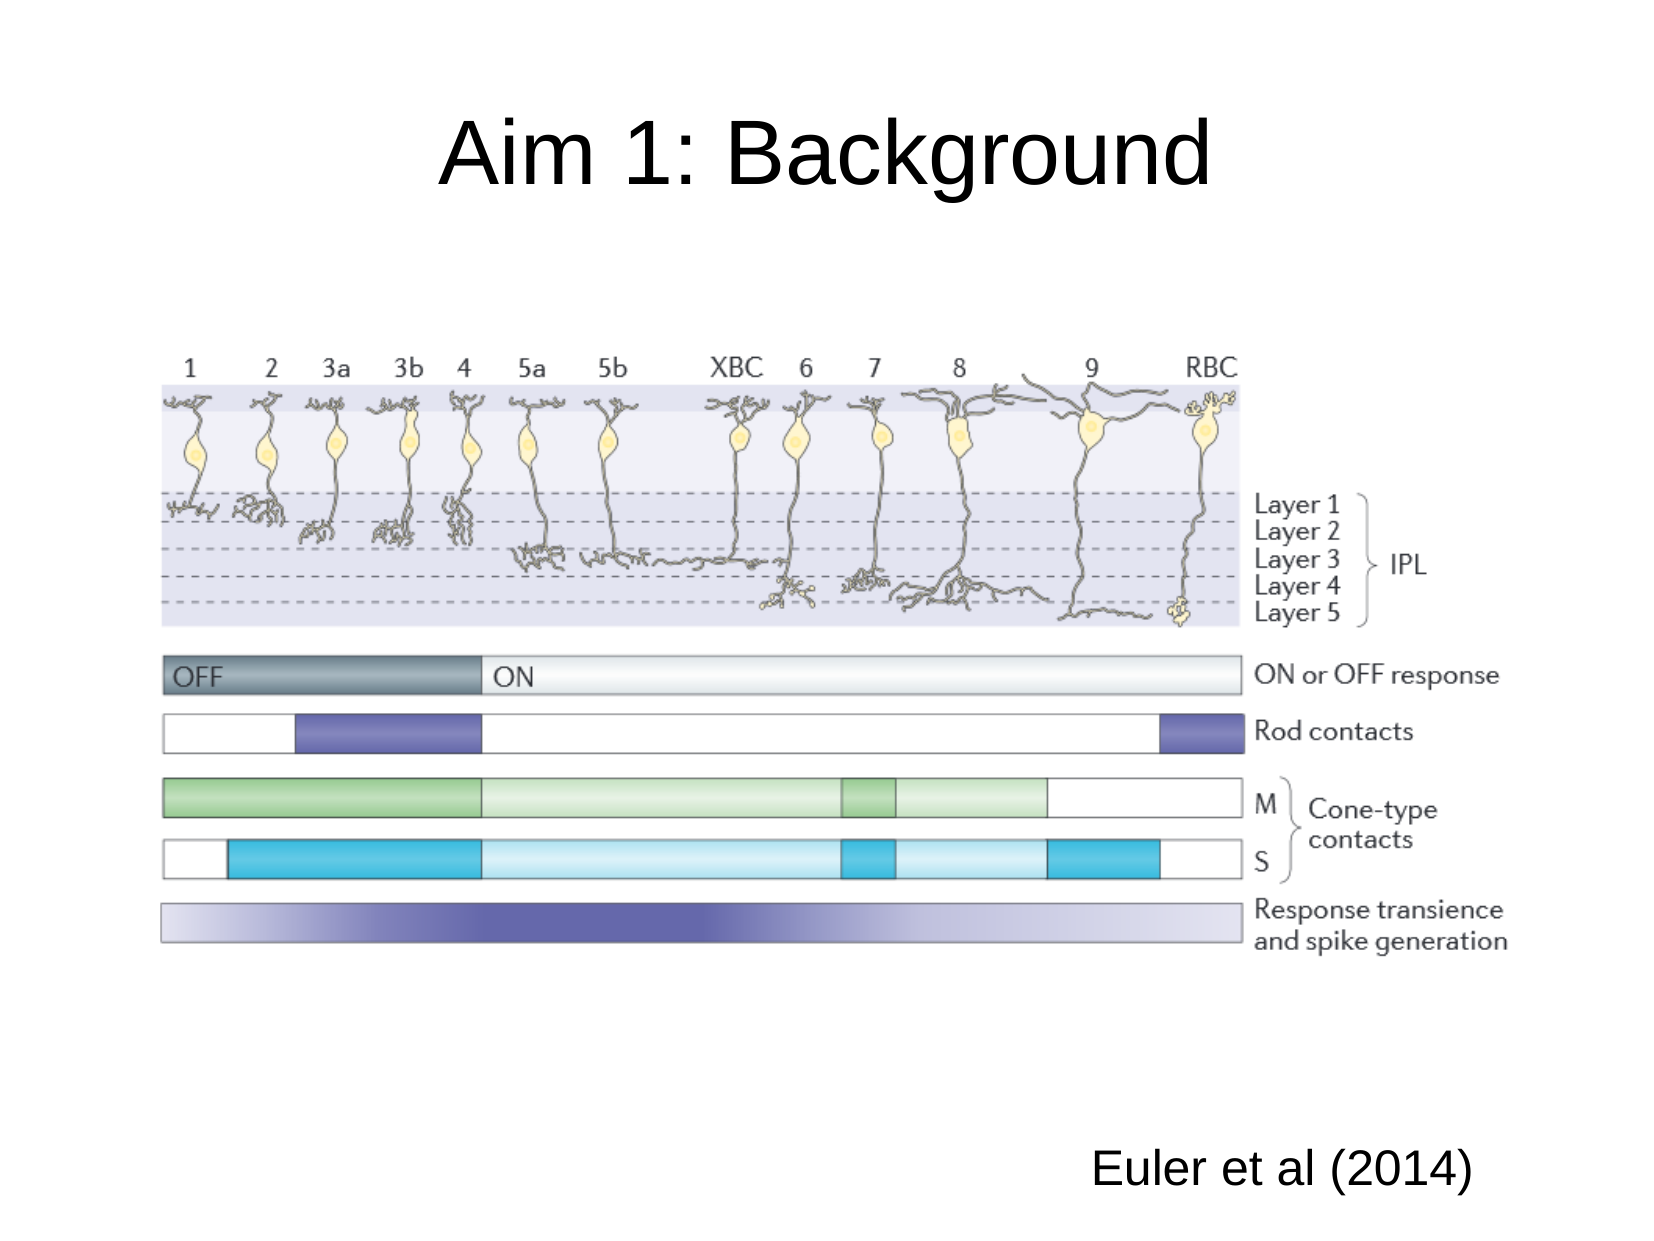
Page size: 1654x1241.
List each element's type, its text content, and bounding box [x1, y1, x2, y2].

list Euler et al (2014) [1020, 1140, 1546, 1210]
title Aim 1: Background [82, 49, 1571, 257]
picture [159, 346, 1530, 975]
